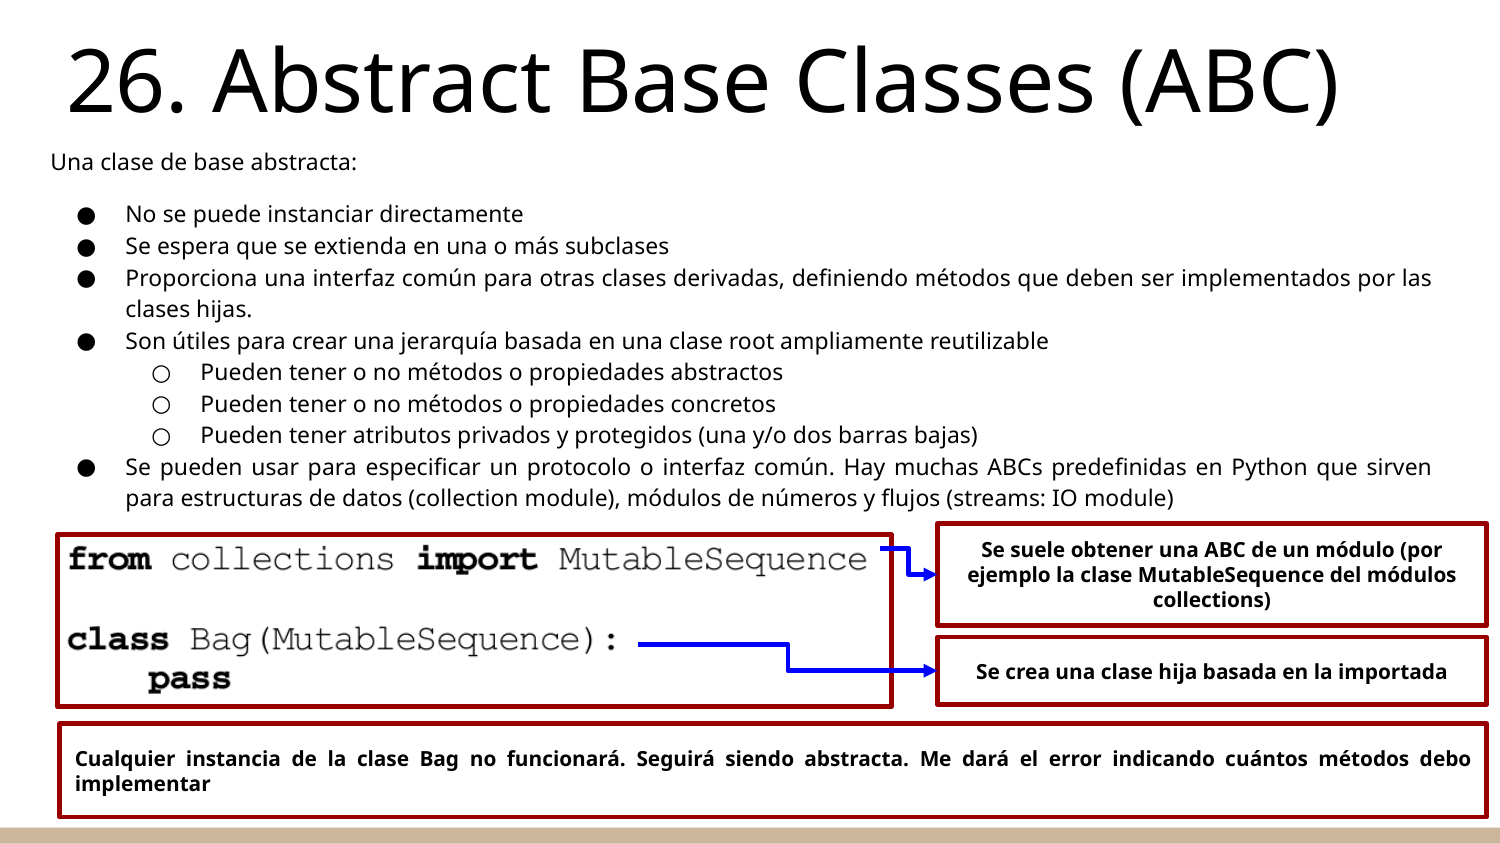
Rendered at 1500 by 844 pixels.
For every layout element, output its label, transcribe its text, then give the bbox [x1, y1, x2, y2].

text_box Se crea una clase hija basada en la importada [937, 637, 1487, 705]
picture [59, 536, 890, 705]
text_box Cualquier instancia de la clase Bag no funcionará. Seguirá siendo abstracta. Me dará el error indicando cuántos métodos debo implementar [59, 723, 1487, 818]
text_box Una clase de base abstracta: No se puede instanciar directamente Se espera que se extienda en una o más subclases Proporciona una interfaz común para otras clases derivadas, definiendo métodos que deben ser implementados por las clases hijas. Son útiles para crear una jerarquía basada en una clase root ampliamente reutilizable Pueden tener o no métodos o propiedades abstractos Pueden tener o no métodos o propiedades concretos Pueden tener atributos privados y protegidos (una y/o dos barras bajas) Se pueden usar para especificar un protocolo o interfaz común. Hay muchas ABCs predefinidas en Python que sirven para estructuras de datos (collection module), módulos de números y flujos (streams: IO module) [35, 131, 1449, 524]
text_box Se suele obtener una ABC de un módulo (por ejemplo la clase MutableSequence del módulos collections) [937, 523, 1487, 626]
title 26. Abstract Base Classes (ABC) [51, 51, 1449, 131]
